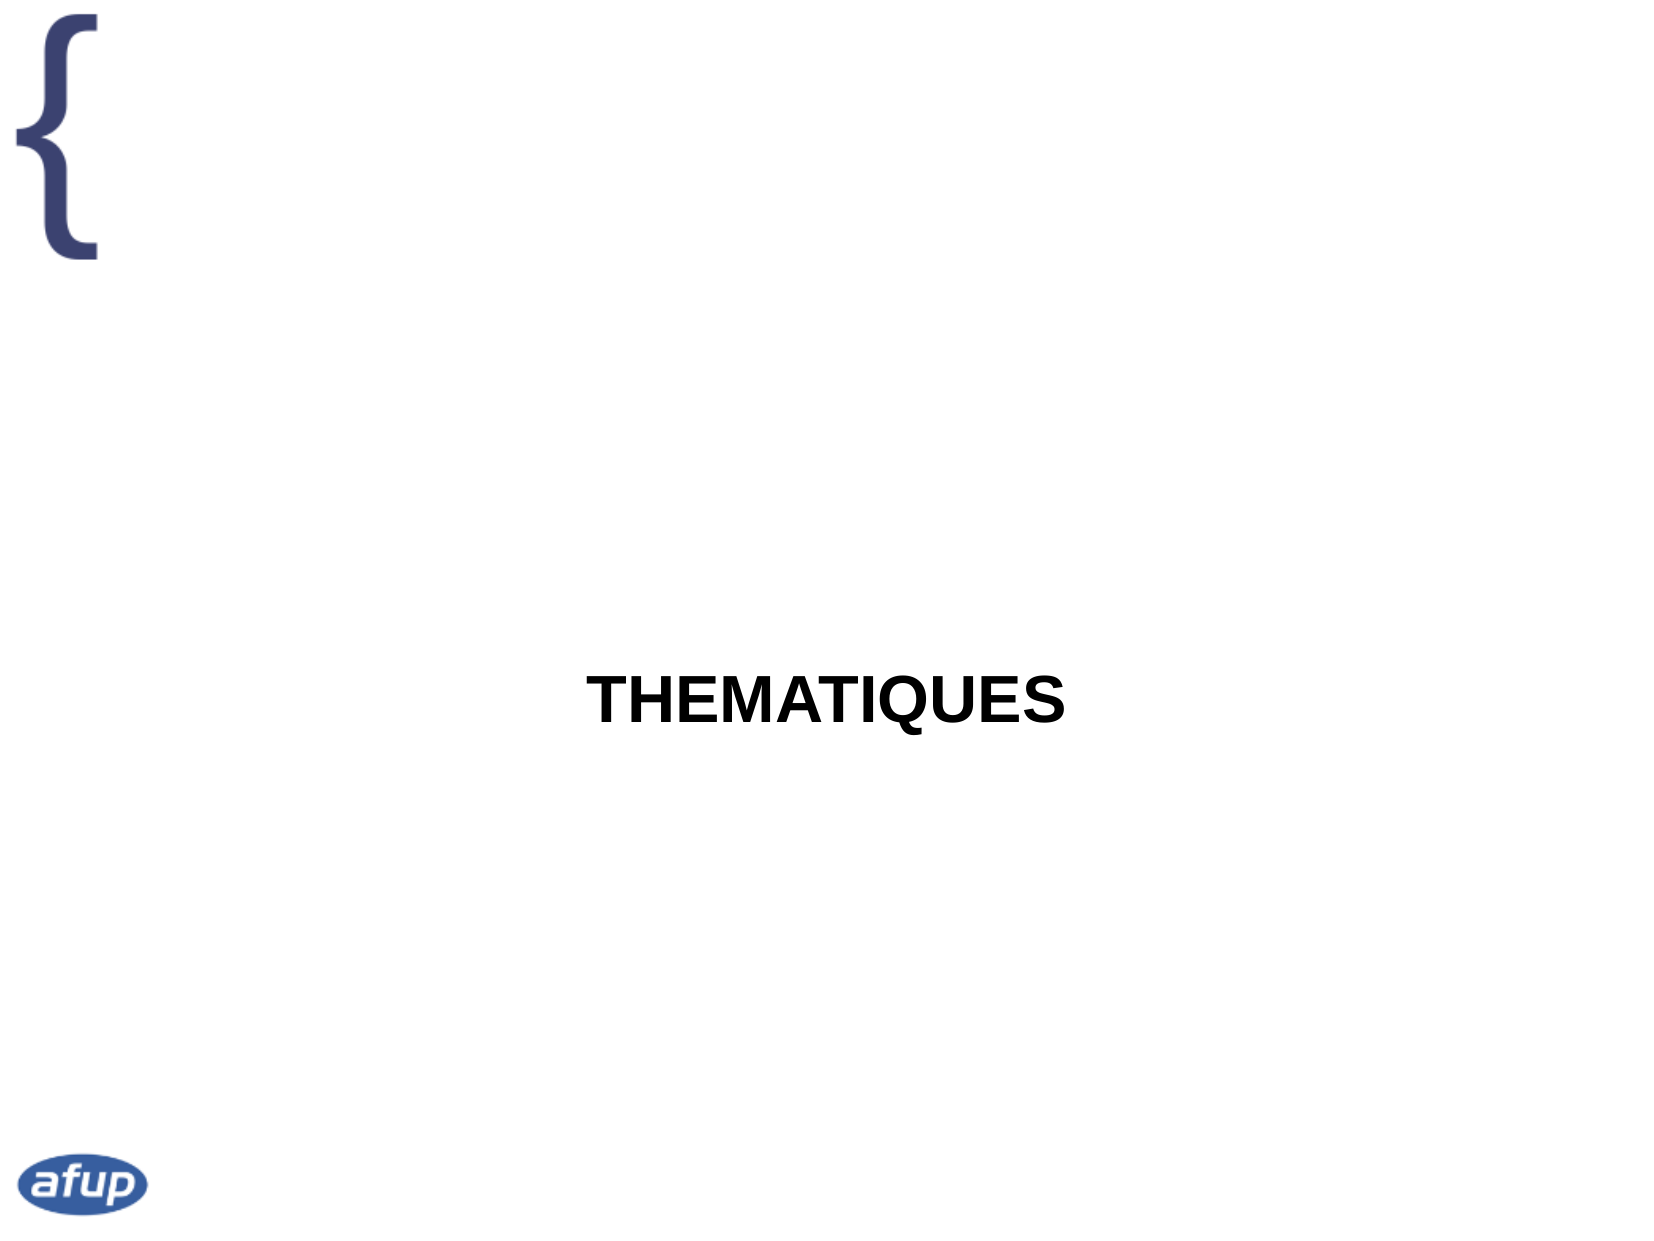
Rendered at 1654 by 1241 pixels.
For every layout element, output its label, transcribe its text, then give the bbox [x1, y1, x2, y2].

picture [11, 1139, 158, 1228]
picture [6, 5, 125, 274]
text_box THEMATIQUES [82, 290, 1571, 1109]
